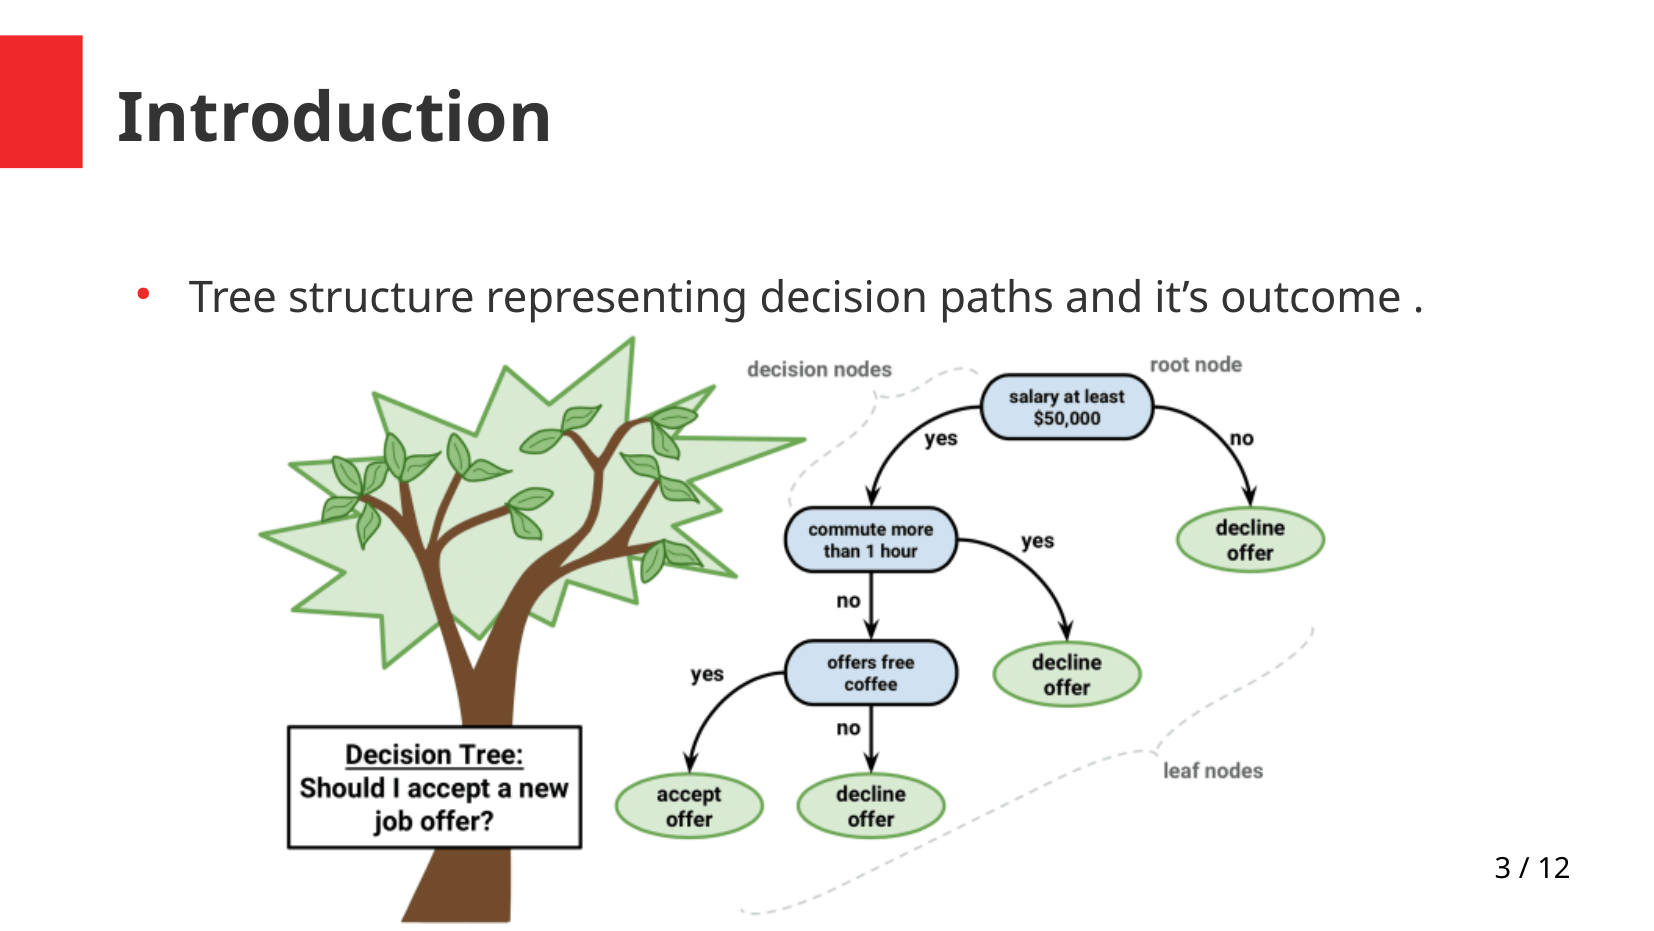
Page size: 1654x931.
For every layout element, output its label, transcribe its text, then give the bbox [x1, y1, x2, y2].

list Tree structure representing decision paths and it’s outcome . [117, 265, 1536, 806]
picture [256, 331, 1335, 927]
title Introduction [117, 36, 1571, 193]
